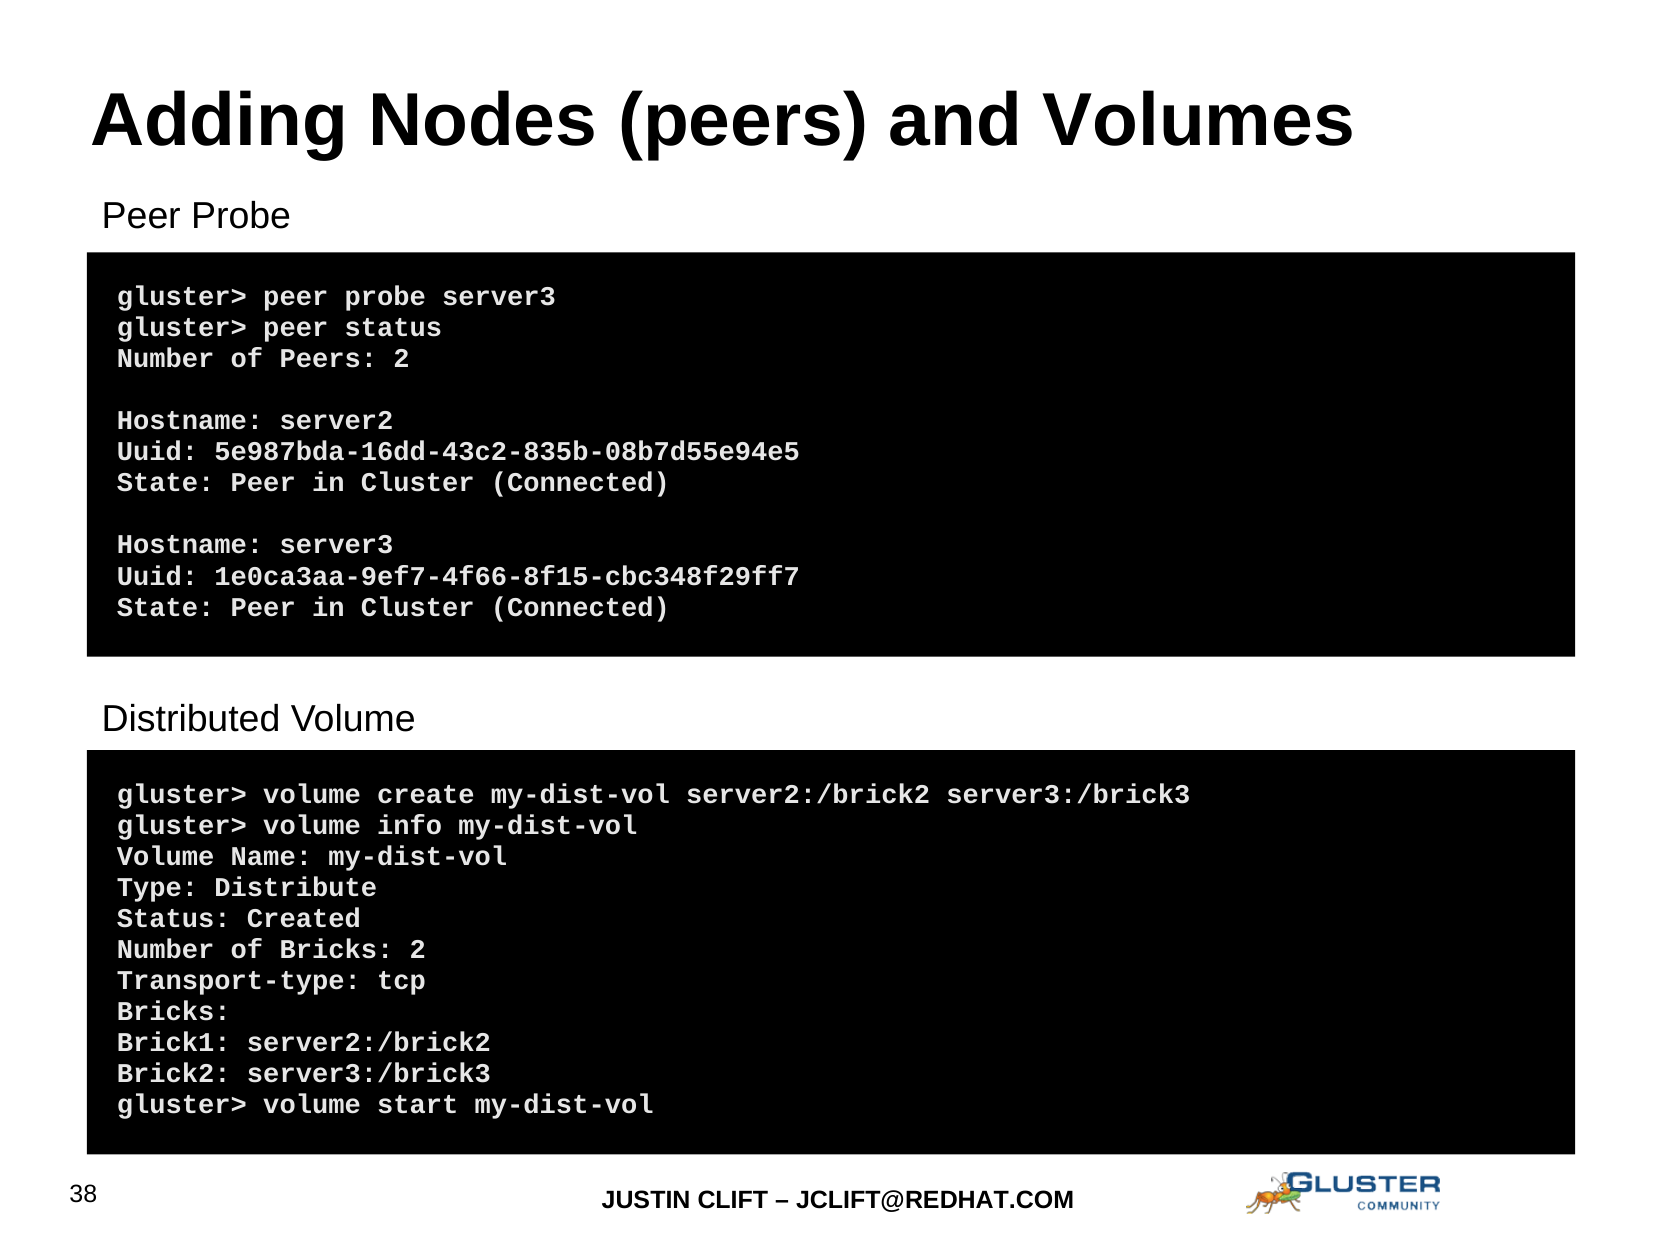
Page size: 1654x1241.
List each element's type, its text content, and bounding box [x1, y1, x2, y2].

text_box Peer Probe [86, 187, 307, 245]
picture [1246, 1170, 1440, 1215]
list gluster> peer probe server3 gluster> peer status Number of Peers: 2 Hostname: server2 Uuid: 5e987bda-16dd-43c2-835b-08b7d55e94e5 State: Peer in Cluster (Connected) Hostname: server3 Uuid: 1e0ca3aa-9ef7-4f66-8f15-cbc348f29ff7 State: Peer in Cluster (Connected) [86, 252, 1576, 657]
title Adding Nodes (peers) and Volumes [90, 15, 1579, 223]
list gluster> volume create my-dist-vol server2:/brick2 server3:/brick3 gluster> volume info my-dist-vol Volume Name: my-dist-vol Type: Distribute Status: Created Number of Bricks: 2 Transport-type: tcp Bricks: Brick1: server2:/brick2 Brick2: server3:/brick3 gluster> volume start my-dist-vol [86, 750, 1576, 1155]
text_box Distributed Volume [86, 690, 432, 747]
